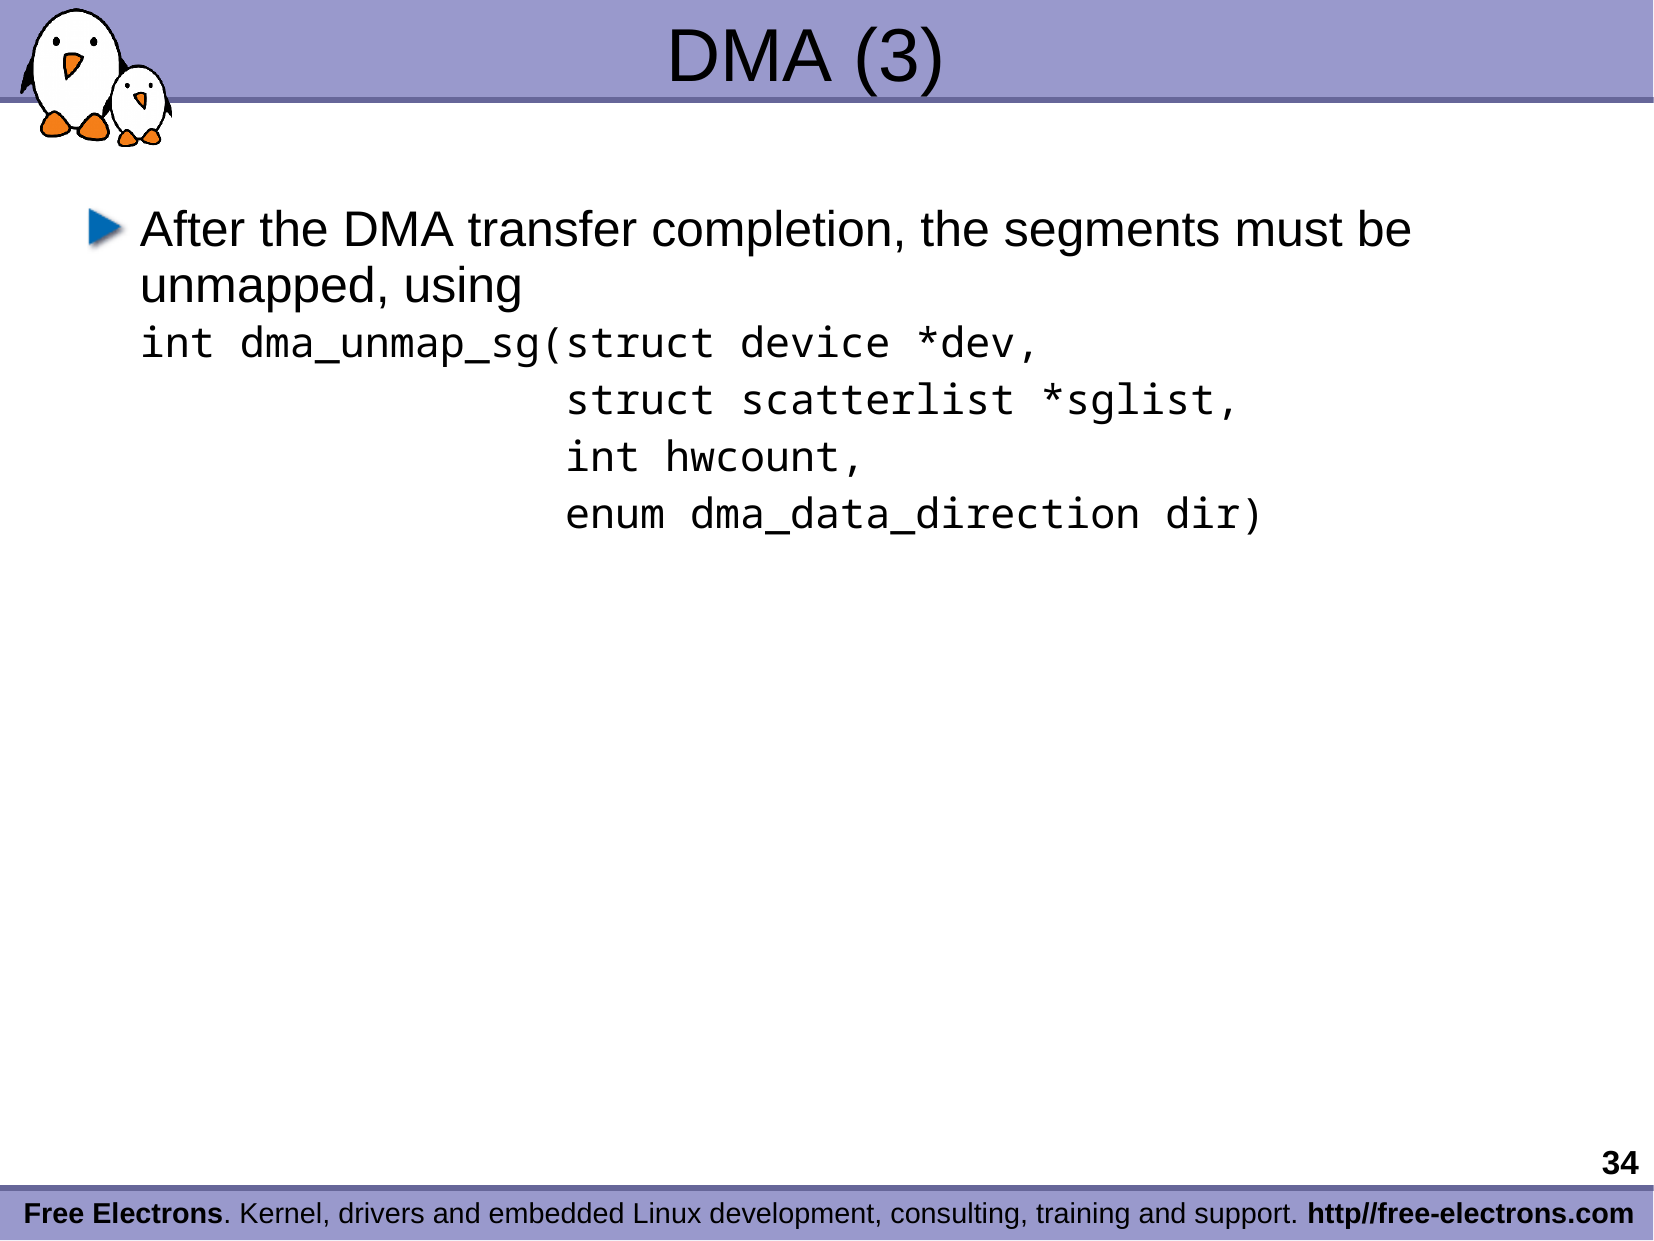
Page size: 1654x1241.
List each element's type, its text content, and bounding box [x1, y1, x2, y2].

picture [20, 8, 172, 147]
list After the DMA transfer completion, the segments must be unmapped, using int dma_unmap_sg(struct device *dev, struct scatterlist *sglist, int hwcount, enum dma_data_direction dir) [68, 201, 1592, 1118]
title DMA (3) [60, 0, 1551, 111]
